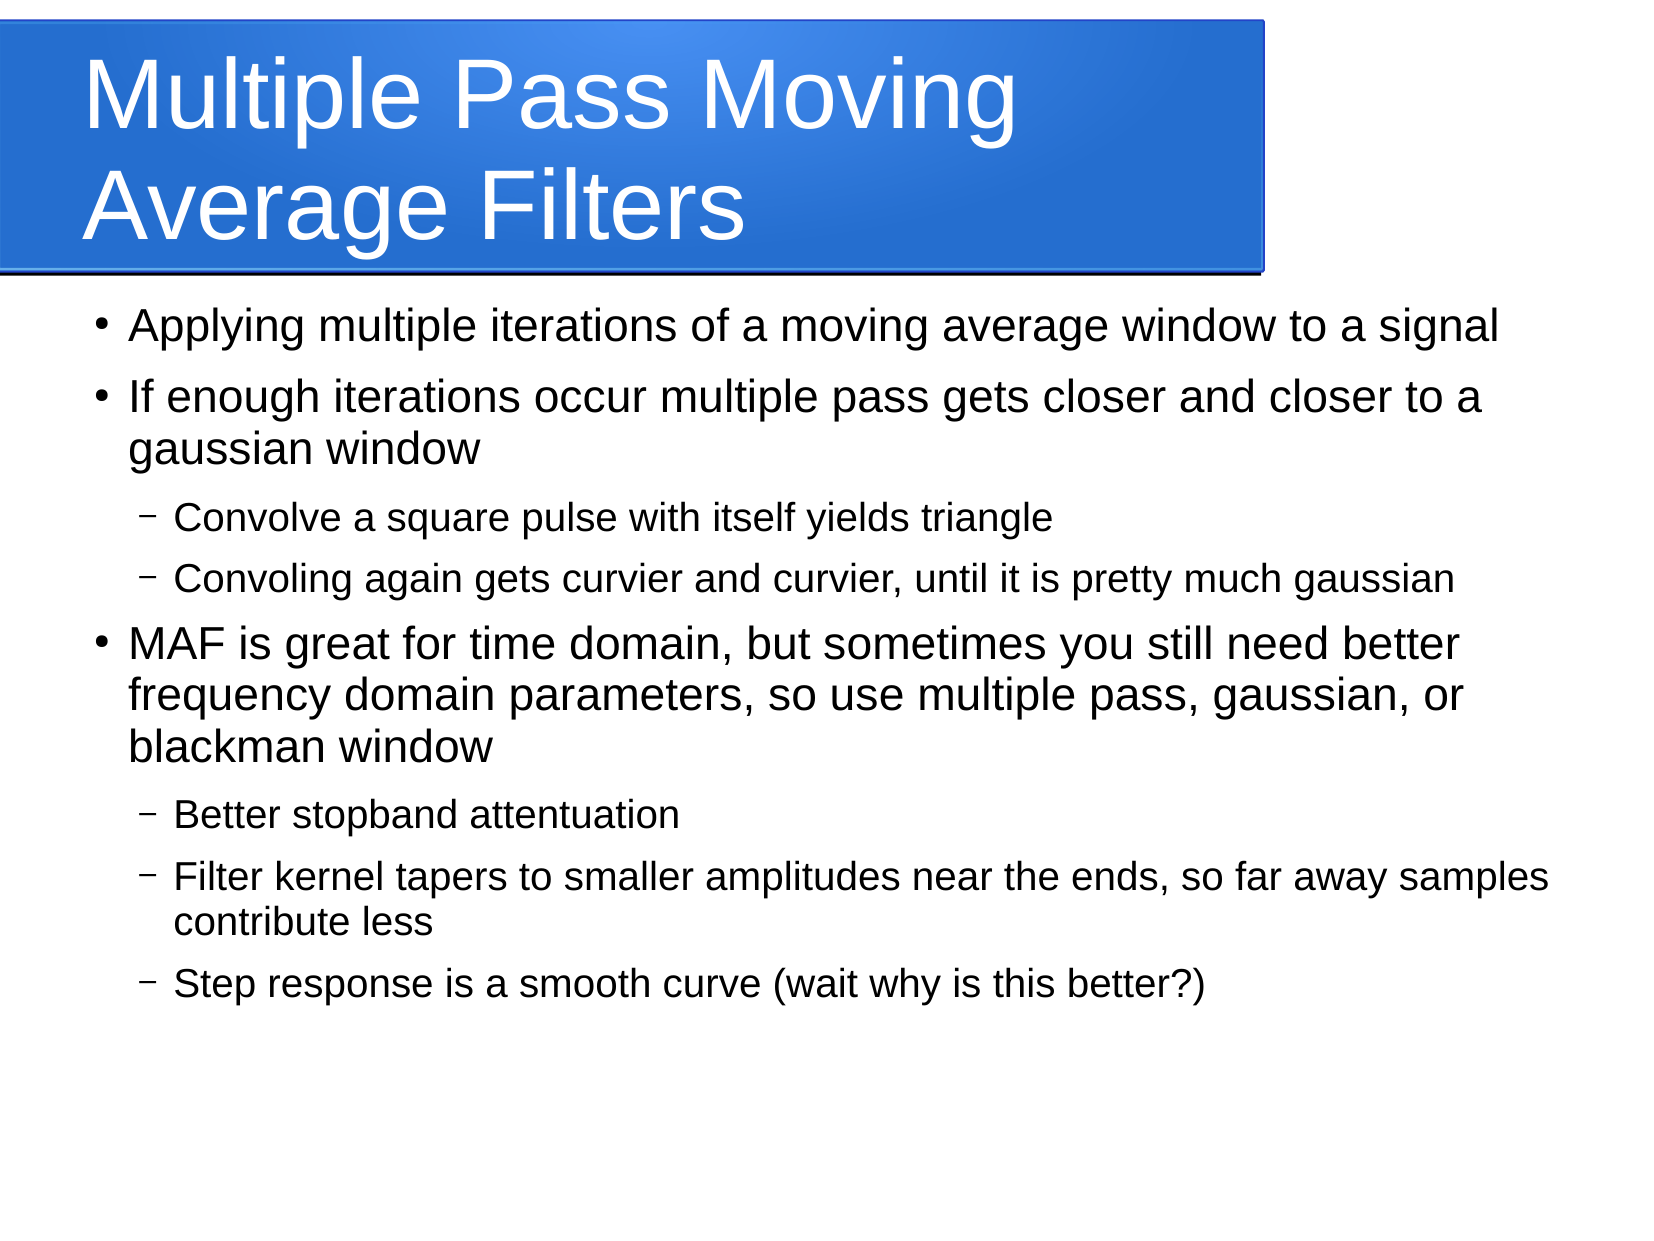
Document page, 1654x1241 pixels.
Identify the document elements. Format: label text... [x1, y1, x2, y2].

text_box [82, 299, 1571, 1019]
title Multiple Pass Moving Average Filters [82, 47, 1235, 252]
